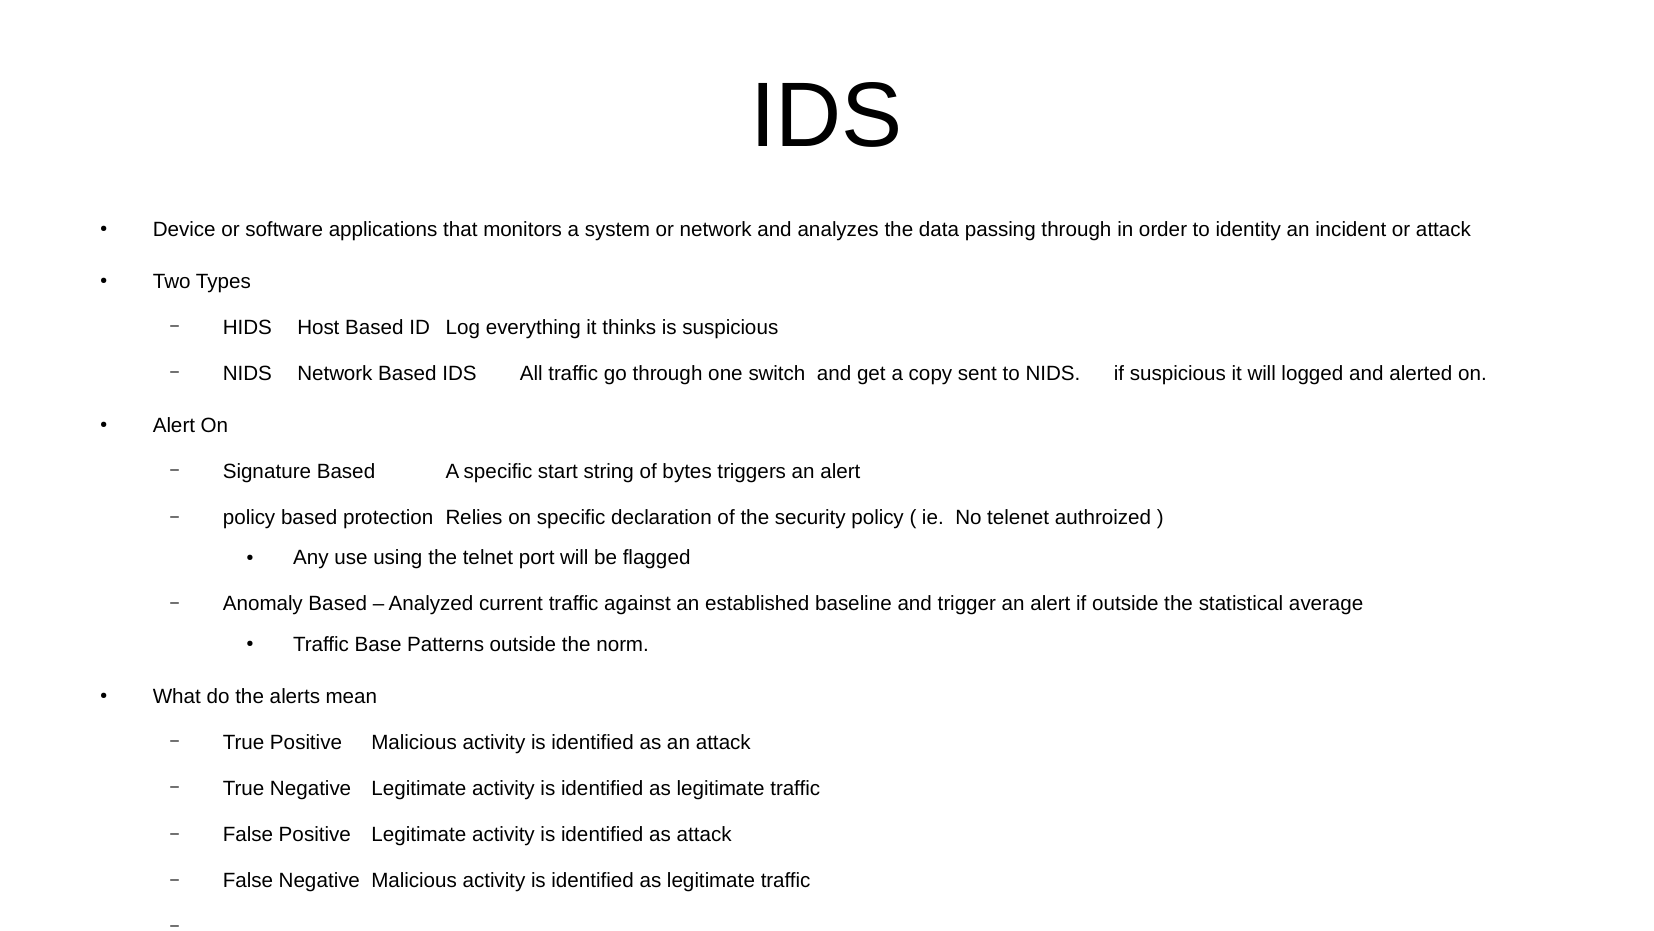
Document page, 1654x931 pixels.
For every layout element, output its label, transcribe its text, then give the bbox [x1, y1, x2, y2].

list Device or software applications that monitors a system or network and analyzes the data passing through in order to identity an incident or attack Two Types HIDS Host Based ID Log everything it thinks is suspicious NIDS Network Based IDS All traffic go through one switch and get a copy sent to NIDS. if suspicious it will logged and alerted on. Alert On Signature Based A specific start string of bytes triggers an alert policy based protection Relies on specific declaration of the security policy ( ie. No telenet authroized ) Any use using the telnet port will be flagged Anomaly Based – Analyzed current traffic against an established baseline and trigger an alert if outside the statistical average Traffic Base Patterns outside the norm. What do the alerts mean True Positive Malicious activity is identified as an attack True Negative Legitimate activity is identified as legitimate traffic False Positive Legitimate activity is identified as attack False Negative Malicious activity is identified as legitimate traffic [82, 217, 1621, 901]
title IDS [82, 37, 1571, 193]
